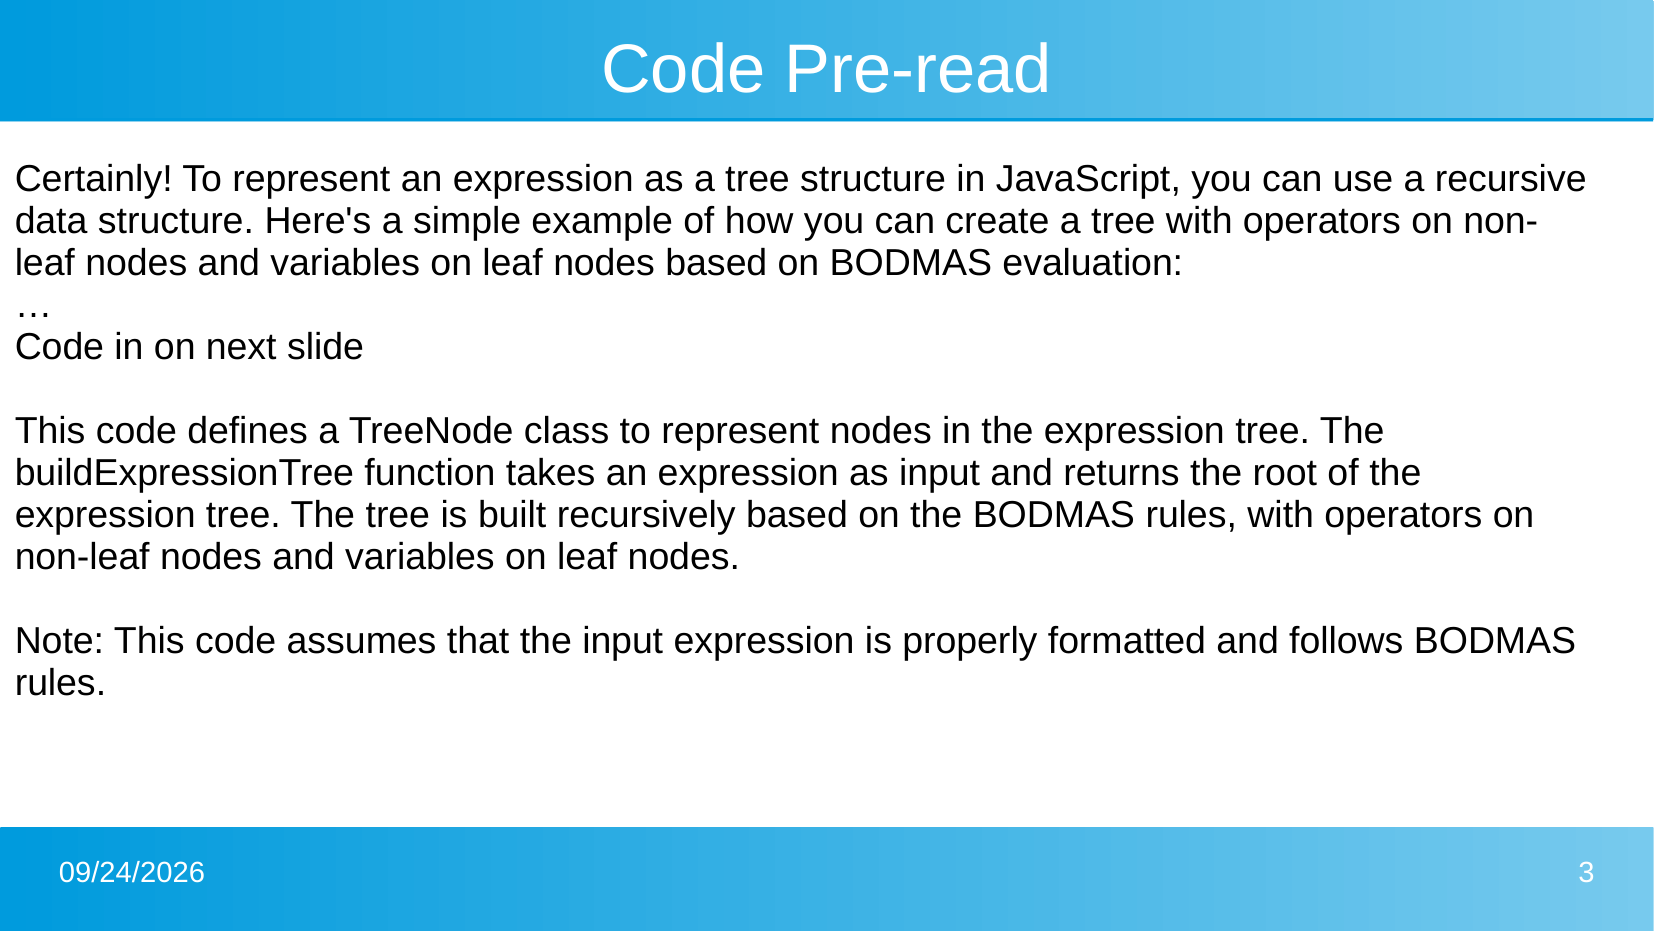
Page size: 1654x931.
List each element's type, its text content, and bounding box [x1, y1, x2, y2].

title Code Pre-read [59, 29, 1595, 108]
text_box Certainly! To represent an expression as a tree structure in JavaScript, you can use a recursive data structure. Here's a simple example of how you can create a tree with operators on non-leaf nodes and variables on leaf nodes based on BODMAS evaluation: … Code in on next slide This code defines a TreeNode class to represent nodes in the expression tree. The buildExpressionTree function takes an expression as input and returns the root of the expression tree. The tree is built recursively based on the BODMAS rules, with operators on non-leaf nodes and variables on leaf nodes. Note: This code assumes that the input expression is properly formatted and follows BODMAS rules. [0, 150, 1613, 788]
